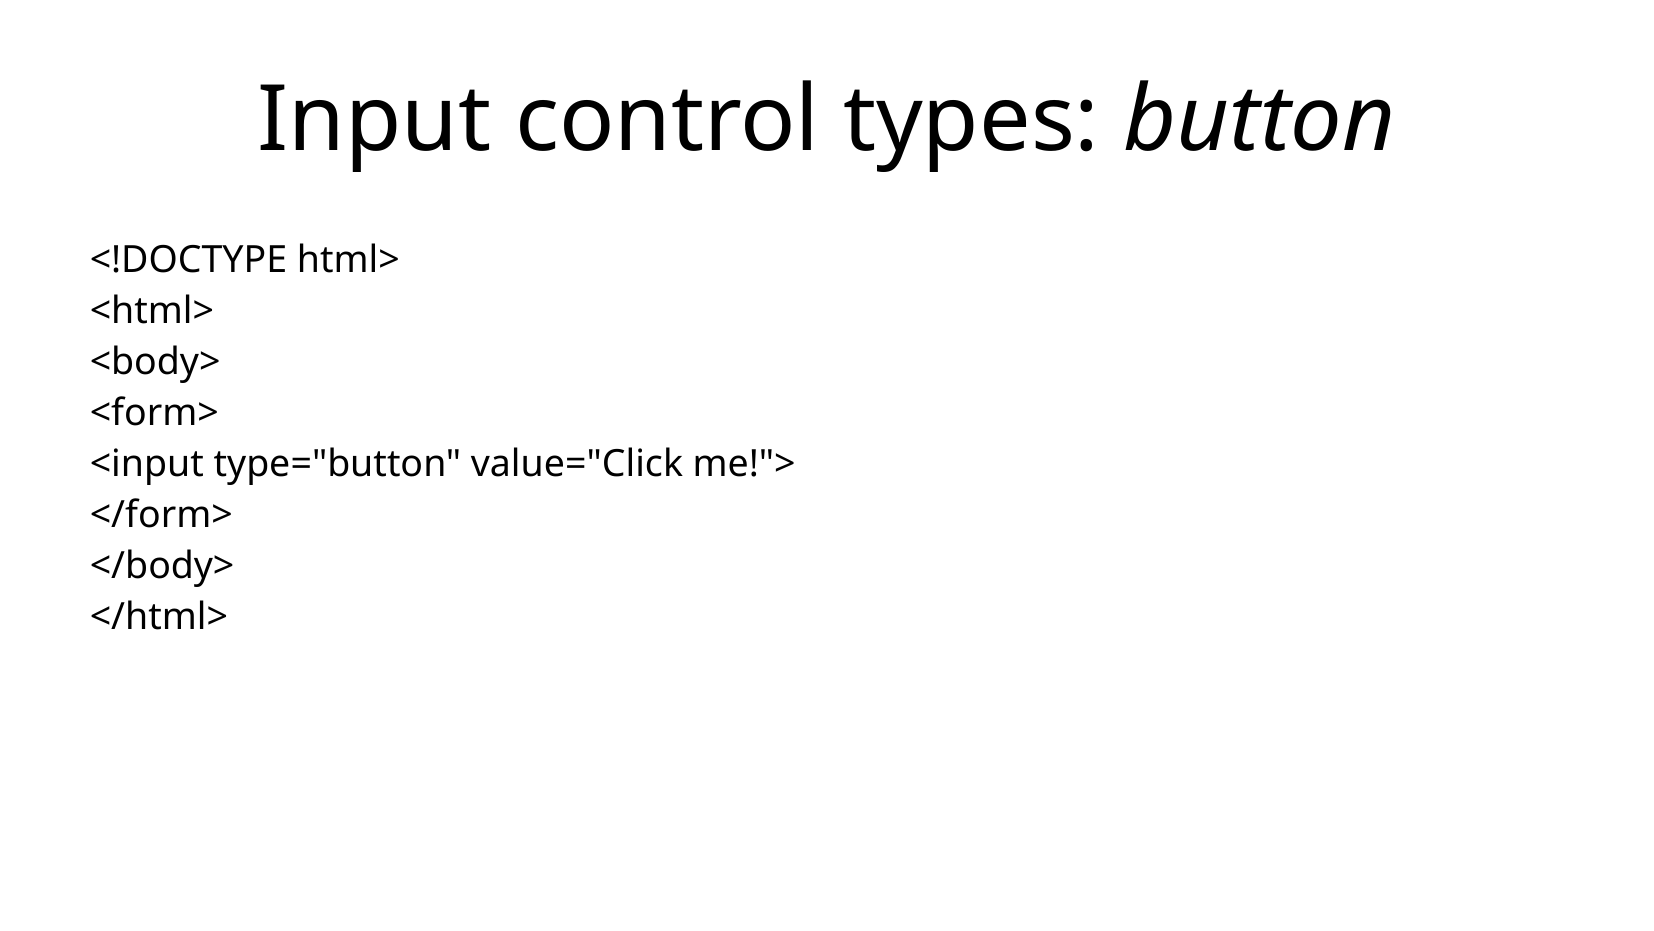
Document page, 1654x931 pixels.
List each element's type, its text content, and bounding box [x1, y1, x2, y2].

text_box <!DOCTYPE html> <html> <body> <form> <input type="button" value="Click me!"> </form> </body> </html> [75, 225, 1441, 602]
title Input control types: button [82, 37, 1571, 193]
